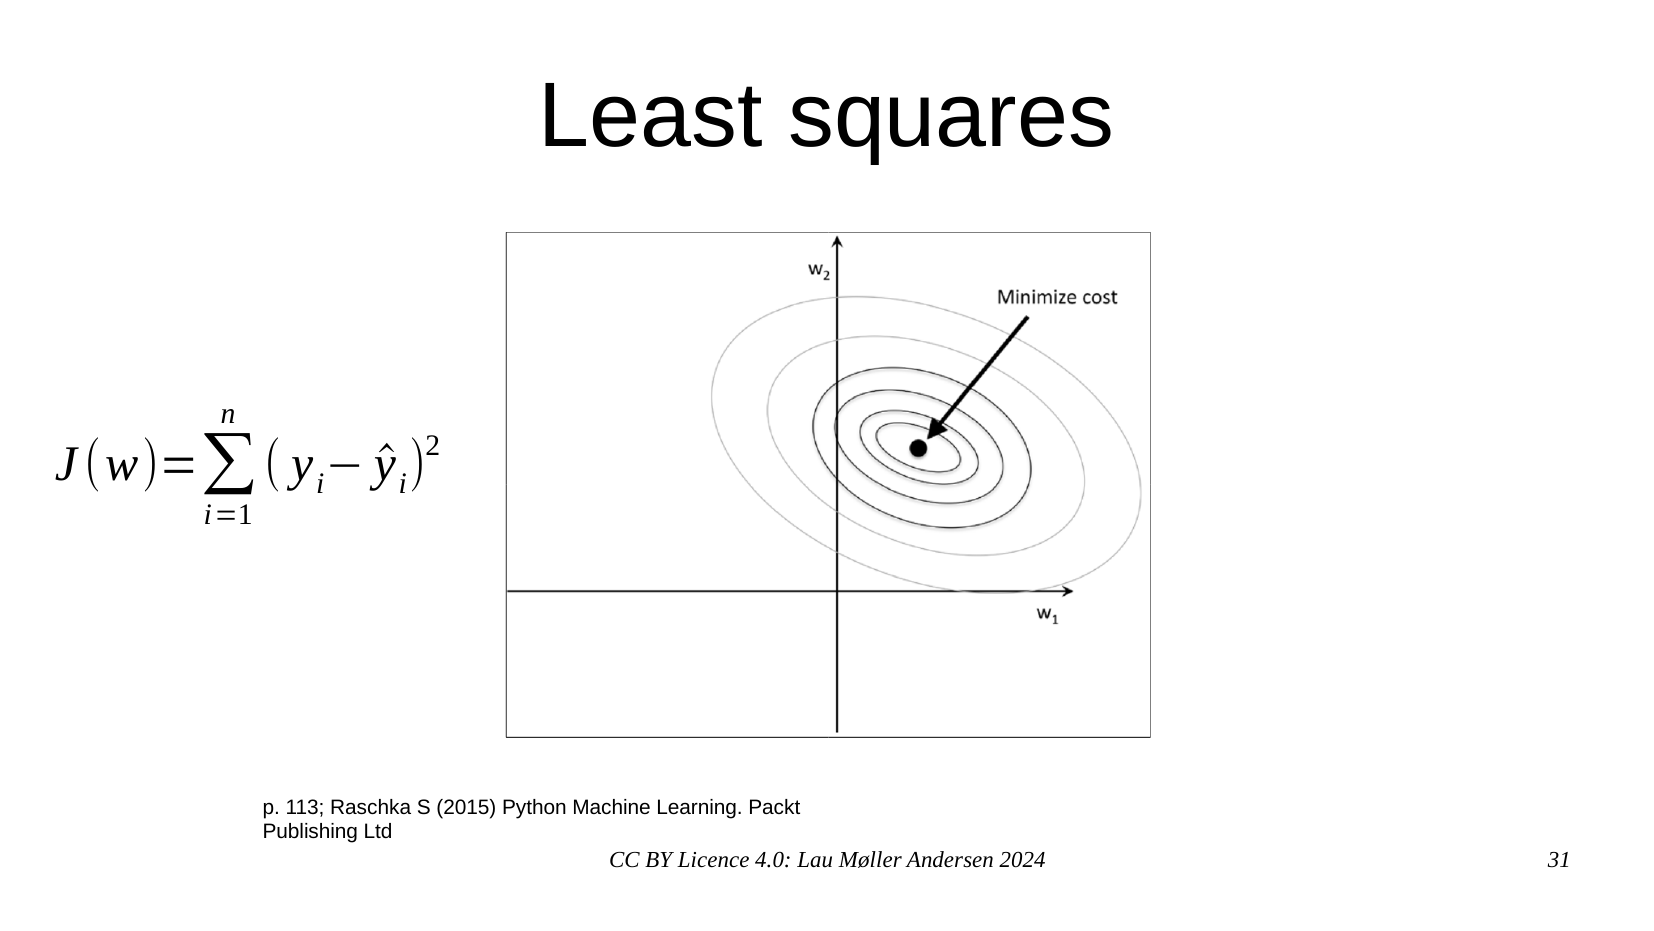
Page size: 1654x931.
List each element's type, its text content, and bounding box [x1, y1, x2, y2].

title Least squares [82, 37, 1571, 193]
picture [484, 217, 1169, 758]
text_box p. 113; Raschka S (2015) Python Machine Learning. Packt Publishing Ltd [248, 788, 890, 850]
chart [47, 396, 446, 532]
